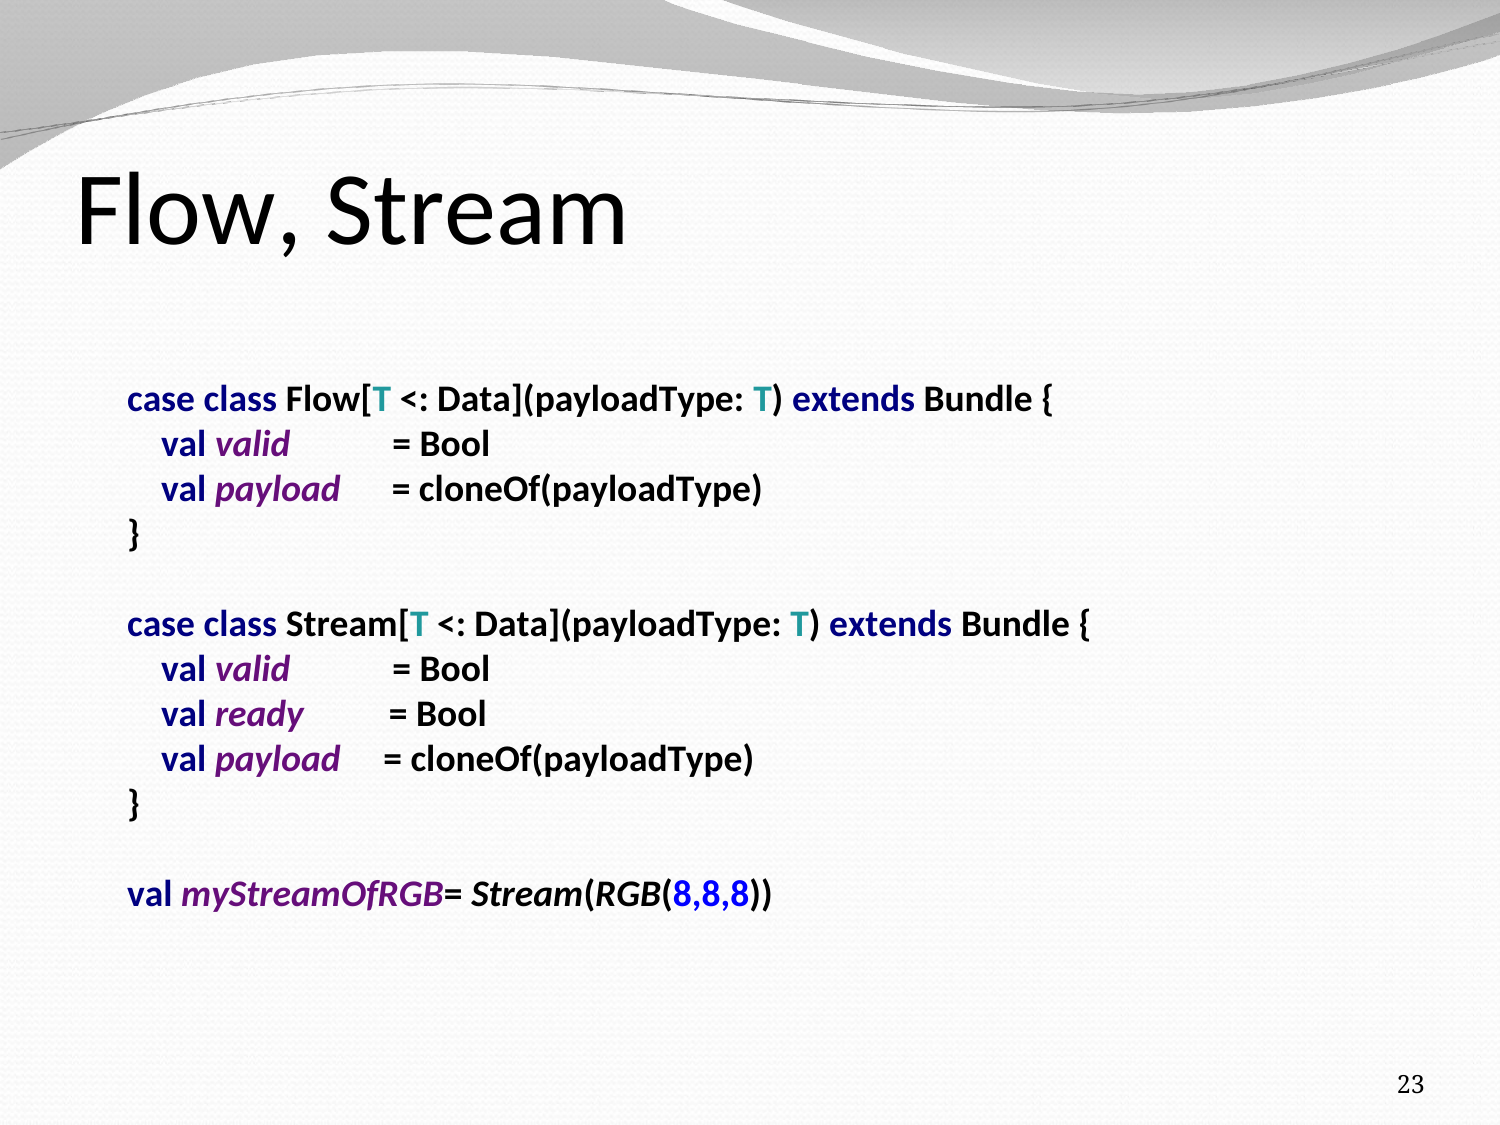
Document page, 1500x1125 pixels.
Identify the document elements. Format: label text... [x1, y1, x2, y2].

text_box <numéro> [1299, 1042, 1426, 1103]
text_box case class Flow[T <: Data](payloadType: T) extends Bundle { val valid = Bool val payload = cloneOf(payloadType) } case class Stream[T <: Data](payloadType: T) extends Bundle { val valid = Bool val ready = Bool val payload = cloneOf(payloadType) } val myStreamOfRGB= Stream(RGB(8,8,8)) [112, 365, 1107, 922]
title Flow, Stream [75, 78, 1426, 266]
picture [0, 0, 1500, 1125]
